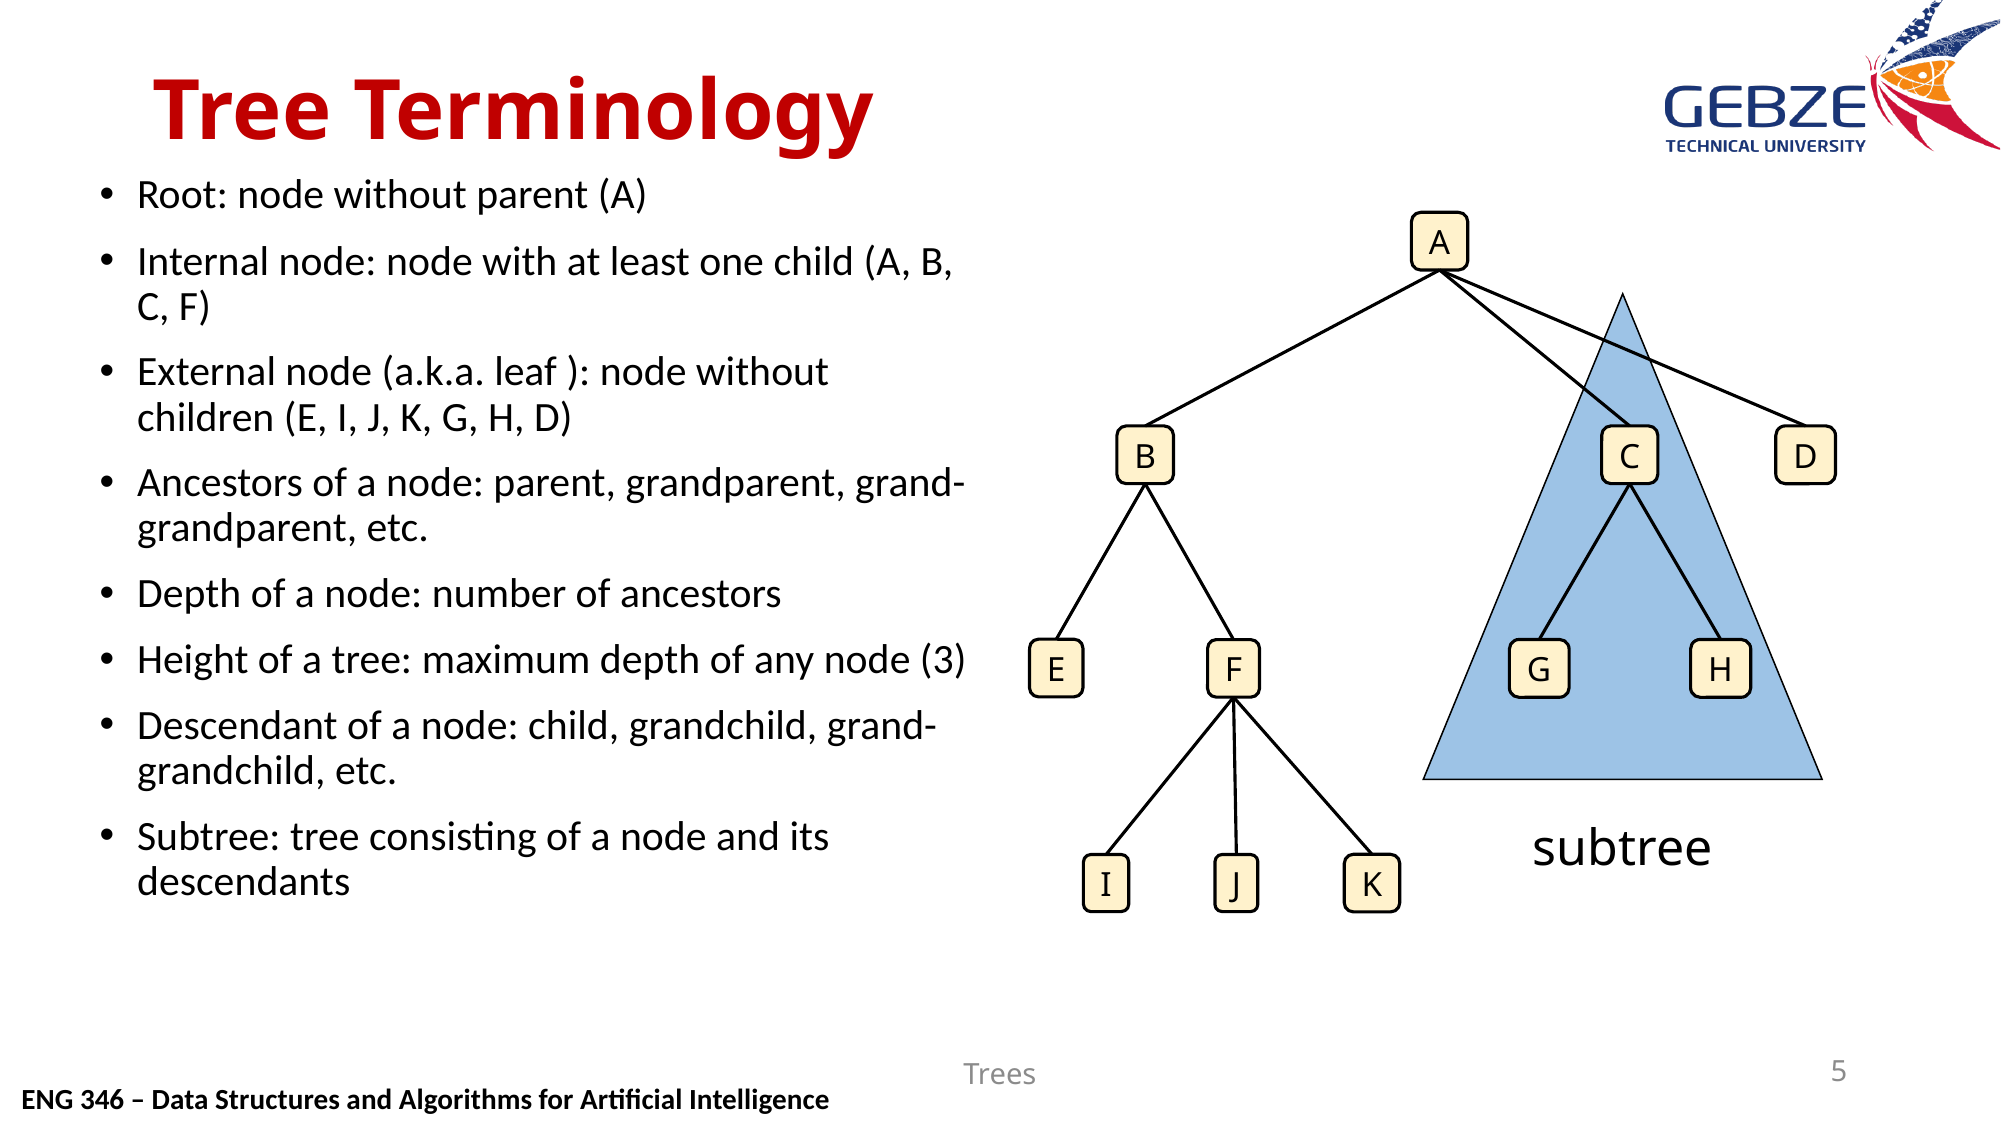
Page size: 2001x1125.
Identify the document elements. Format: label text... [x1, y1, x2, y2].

text_box K [1344, 854, 1400, 912]
text_box B [1116, 425, 1174, 484]
text_box D [1775, 425, 1836, 484]
text_box E [1029, 639, 1083, 697]
text_box subtree [1423, 342, 1823, 780]
text_box I [1083, 854, 1129, 912]
text_box F [1207, 639, 1260, 698]
slide_number <number> [1412, 1042, 1863, 1103]
text_box subtree [1604, 293, 1649, 357]
title Tree Terminology [137, 59, 1863, 166]
text_box A [1411, 212, 1468, 271]
text_box J [1214, 854, 1258, 912]
text_box C [1601, 425, 1658, 484]
list Root: node without parent (A) Internal node: node with at least one child (A, B, C, F) External node (a.k.a. leaf ): node without children (E, I, J, K, G, H, D) Ancestors of a node: parent, grandparent, grand-grandparent, etc. Depth of a node: number of ancestors Height of a tree: maximum depth of any node (3) Descendant of a node: child, grandchild, grand-grandchild, etc. Subtree: tree consisting of a node and its descendants [84, 165, 992, 1043]
text_box H [1690, 639, 1751, 698]
text_box G [1509, 639, 1570, 698]
picture [1665, 0, 2001, 152]
footer Trees [662, 1042, 1338, 1103]
